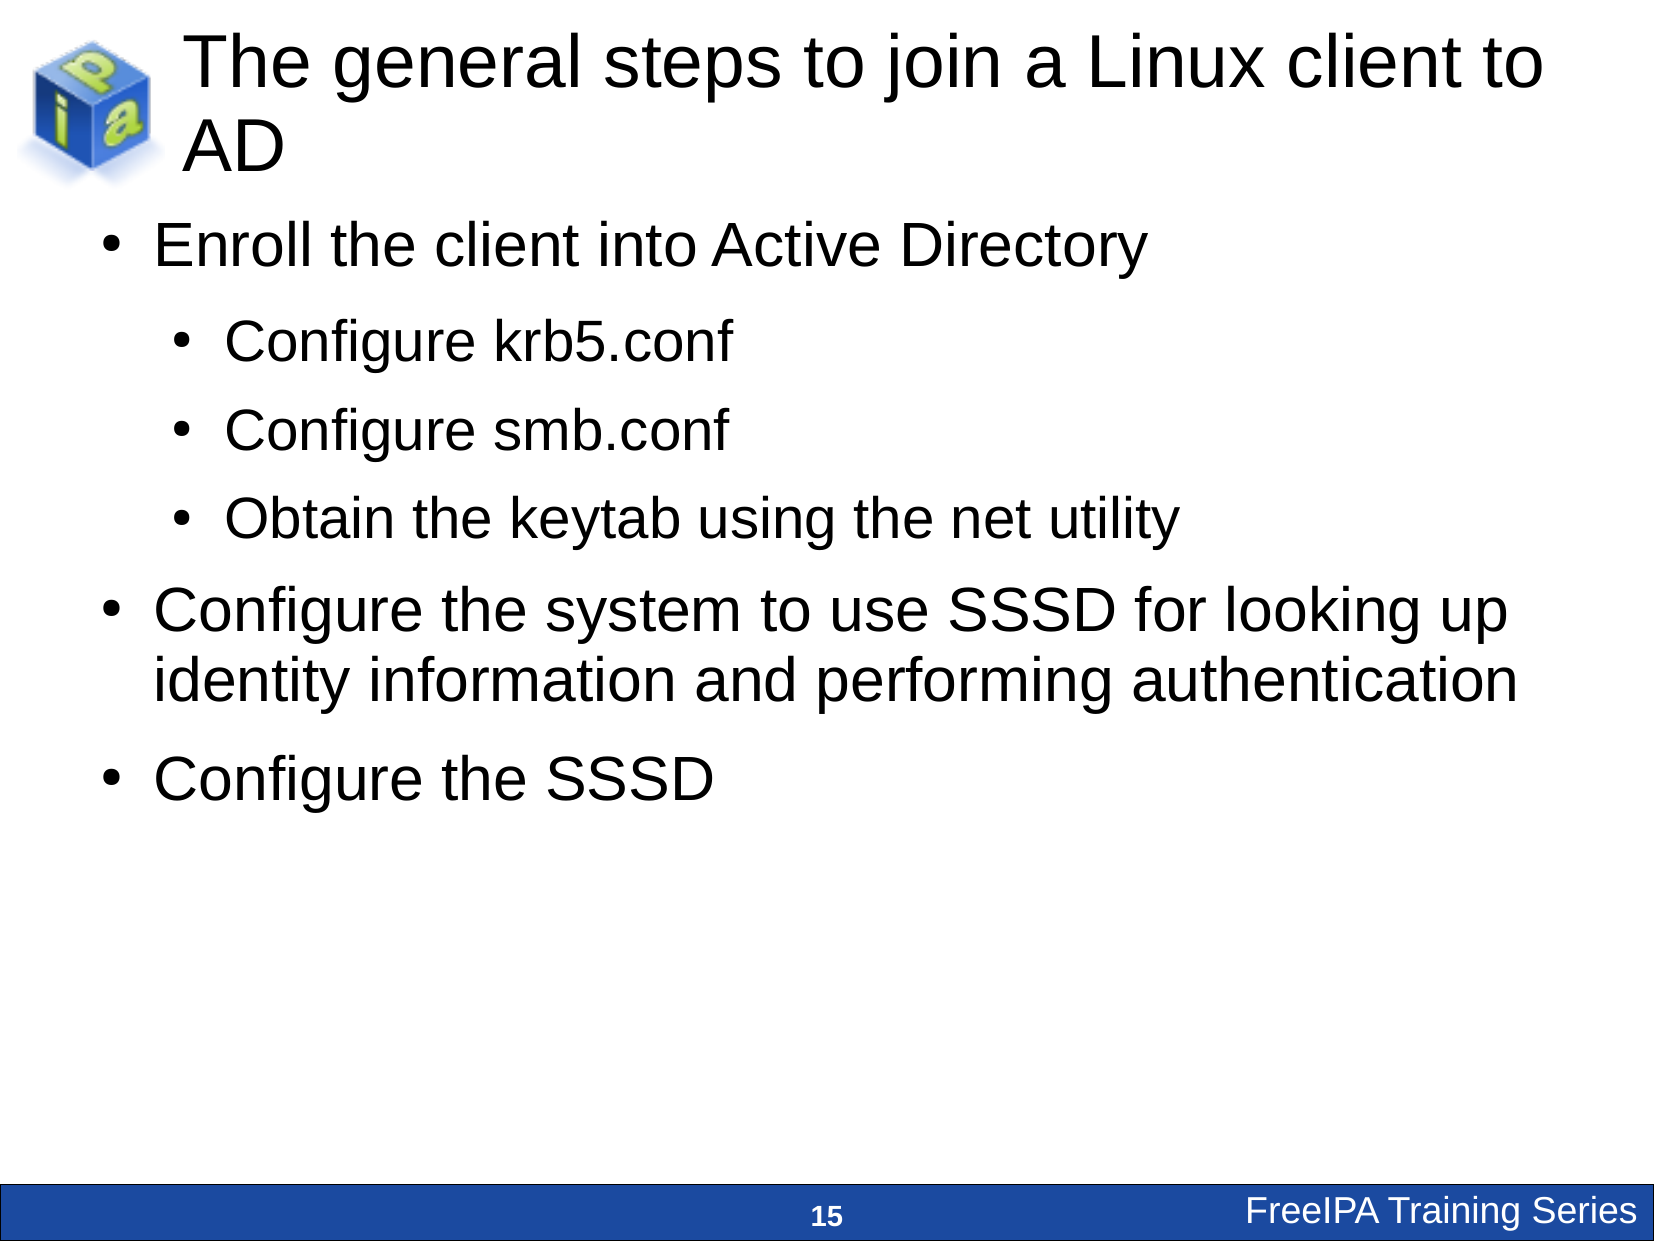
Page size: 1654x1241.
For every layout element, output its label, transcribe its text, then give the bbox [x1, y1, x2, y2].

picture [17, 34, 165, 193]
title The general steps to join a Linux client to AD [182, 19, 1579, 188]
list Enroll the client into Active Directory Configure krb5.conf Configure smb.conf Obtain the keytab using the net utility Configure the system to use SSSD for looking up identity information and performing authentication Configure the SSSD [82, 209, 1571, 930]
